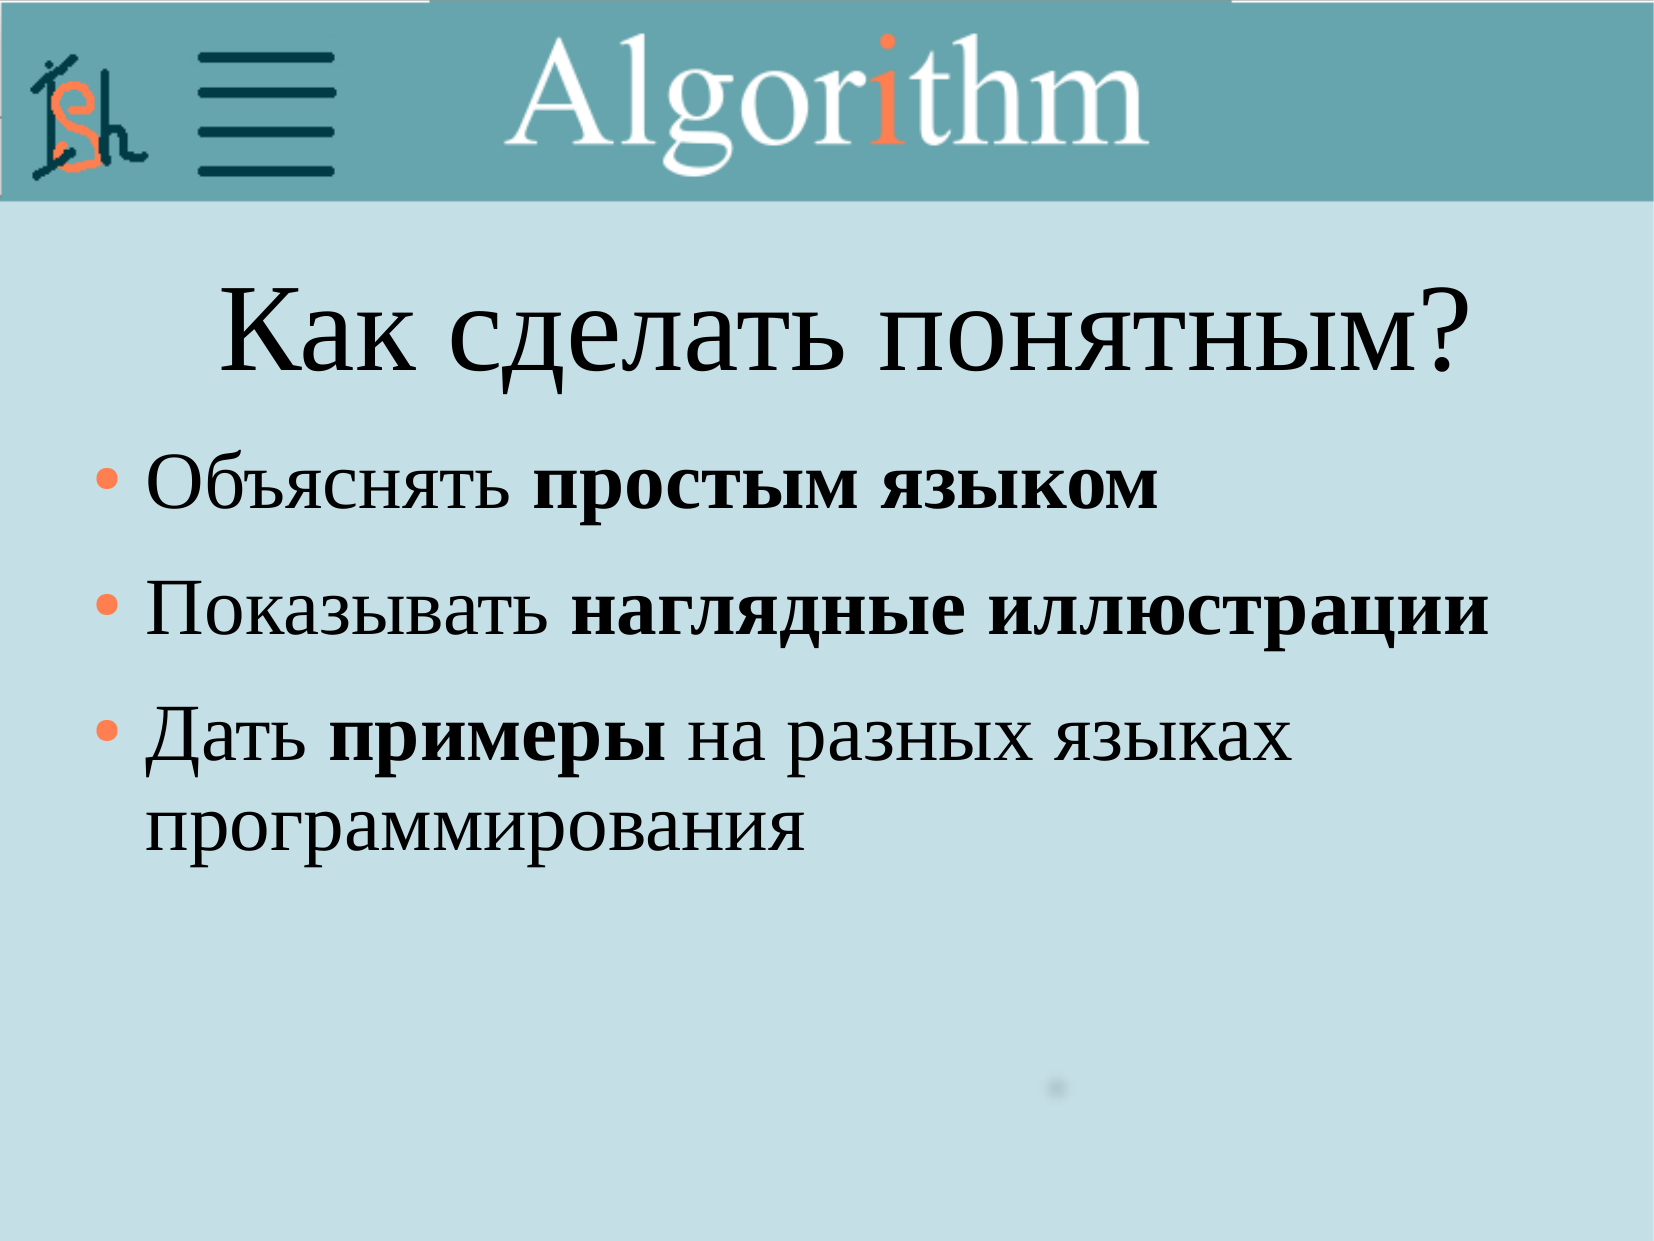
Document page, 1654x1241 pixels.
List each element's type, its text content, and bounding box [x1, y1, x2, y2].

title Как сделать понятным? [101, 225, 1591, 432]
list Объяснять простым языком Показывать наглядные иллюстрации Дать примеры на разных языках программирования [75, 435, 1564, 1156]
picture [0, 0, 1654, 1241]
